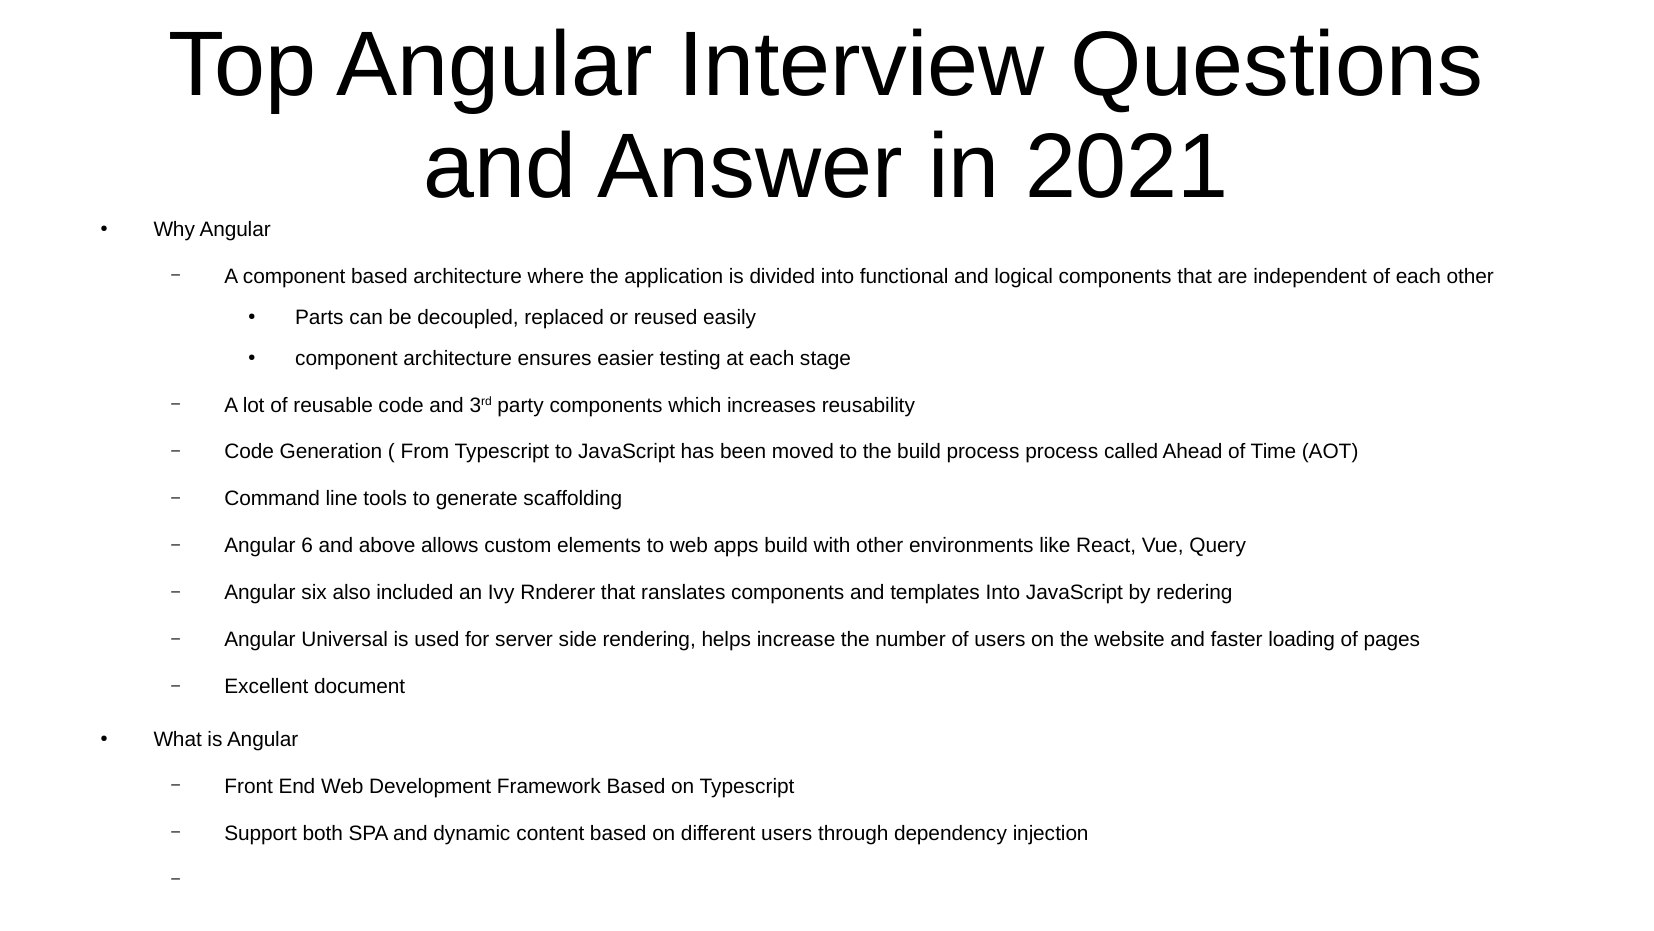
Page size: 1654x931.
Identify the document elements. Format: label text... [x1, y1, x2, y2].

title Top Angular Interview Questions and Answer in 2021 [82, 12, 1571, 217]
list Why Angular A component based architecture where the application is divided into functional and logical components that are independent of each other Parts can be decoupled, replaced or reused easily component architecture ensures easier testing at each stage A lot of reusable code and 3rd party components which increases reusability Code Generation ( From Typescript to JavaScript has been moved to the build process process called Ahead of Time (AOT) Command line tools to generate scaffolding Angular 6 and above allows custom elements to web apps build with other environments like React, Vue, Query Angular six also included an Ivy Rnderer that ranslates components and templates Into JavaScript by redering Angular Universal is used for server side rendering, helps increase the number of users on the website and faster loading of pages Excellent document What is Angular Front End Web Development Framework Based on Typescript Support both SPA and dynamic content based on different users through dependency injection [82, 217, 1621, 916]
